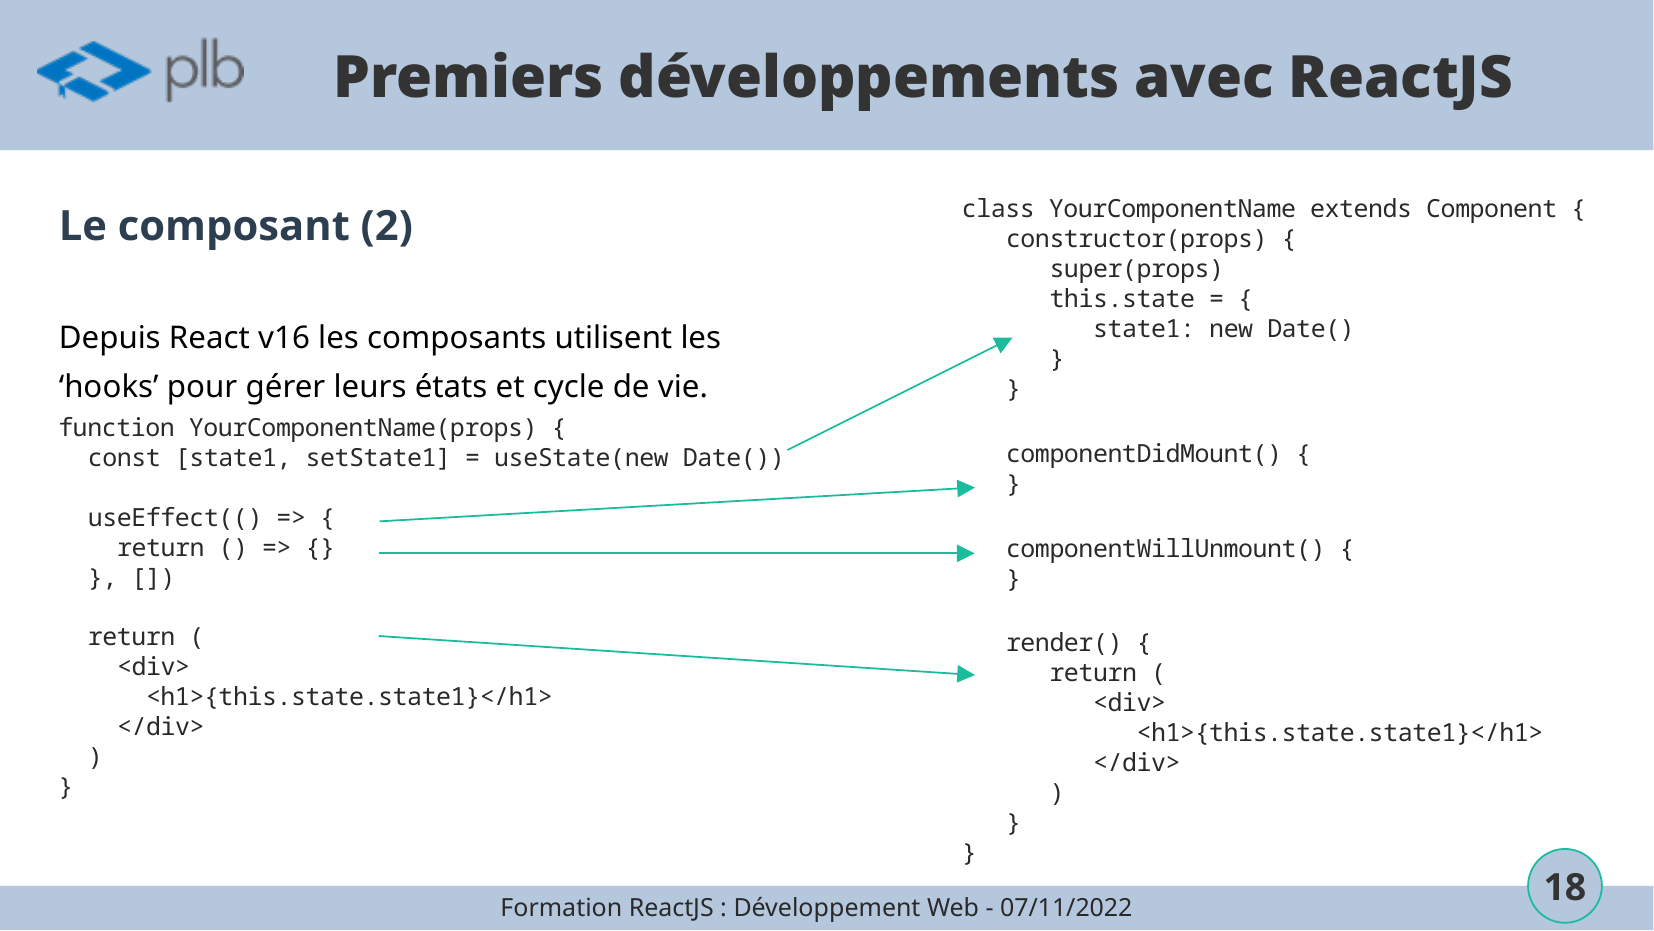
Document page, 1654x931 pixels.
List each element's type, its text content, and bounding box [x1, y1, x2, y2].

subtitle Le composant (2) Depuis React v16 les composants utilisent les ‘hooks’ pour gérer leurs états et cycle de vie. [59, 195, 826, 413]
title Premiers développements avec ReactJS [333, 0, 1613, 151]
text_box class YourComponentName extends Component { constructor(props) { super(props) this.state = { state1: new Date() } } componentDidMount() { } componentWillUnmount() { } render() { return ( <div> <h1>{this.state.state1}</h1> </div> ) } } [947, 185, 1613, 898]
picture [37, 33, 244, 113]
text_box Formation ReactJS : Développement Web - 07/11/2022 [461, 888, 1173, 926]
text_box function YourComponentName(props) { const [state1, setState1] = useState(new Date()) useEffect(() => { return () => {} }, []) return ( <div> <h1>{this.state.state1}</h1> </div> ) } [43, 403, 822, 817]
